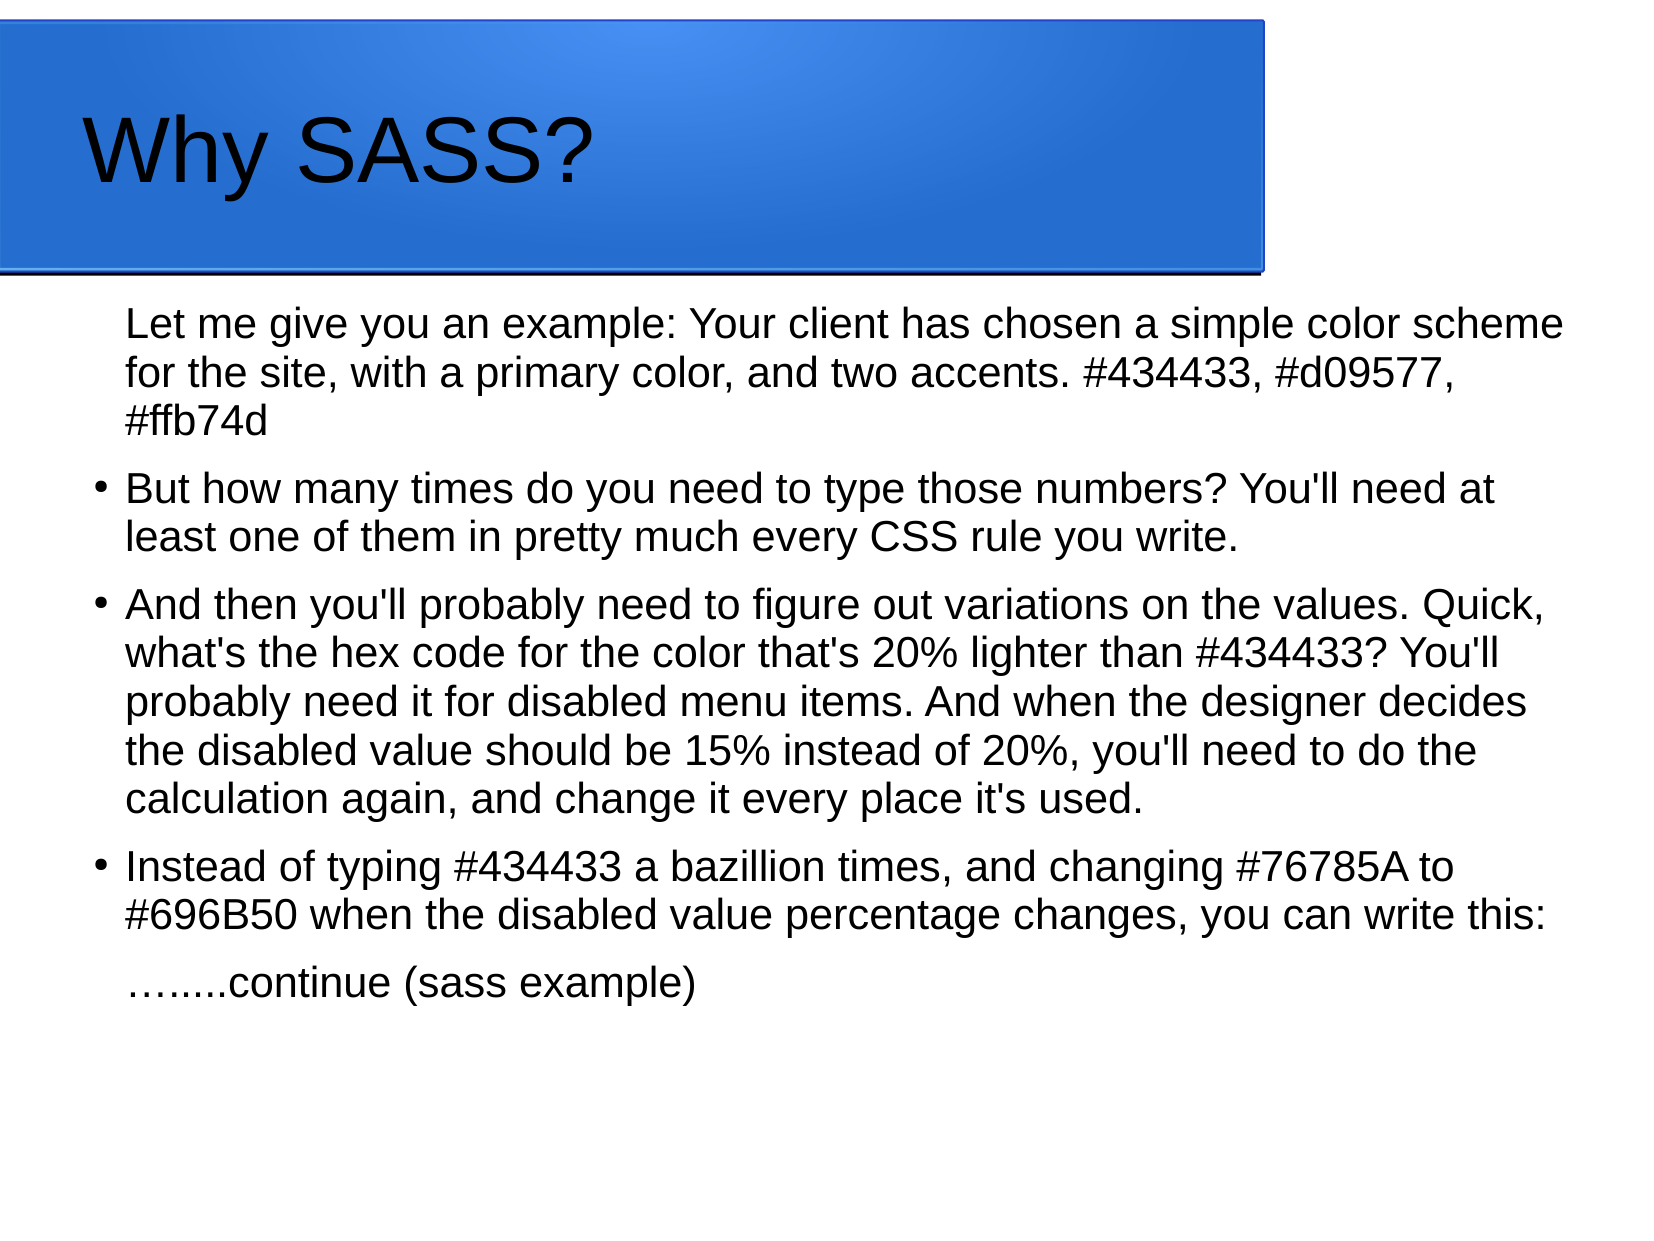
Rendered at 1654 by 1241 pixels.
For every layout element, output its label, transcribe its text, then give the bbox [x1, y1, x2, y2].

list Let me give you an example: Your client has chosen a simple color scheme for the site, with a primary color, and two accents. #434433, #d09577, #ffb74d But how many times do you need to type those numbers? You'll need at least one of them in pretty much every CSS rule you write. And then you'll probably need to figure out variations on the values. Quick, what's the hex code for the color that's 20% lighter than #434433? You'll probably need it for disabled menu items. And when the designer decides the disabled value should be 15% instead of 20%, you'll need to do the calculation again, and change it every place it's used. Instead of typing #434433 a bazillion times, and changing #76785A to #696B50 when the disabled value percentage changes, you can write this: ….....continue (sass example) [82, 299, 1571, 1019]
title Why SASS? [82, 47, 1235, 252]
